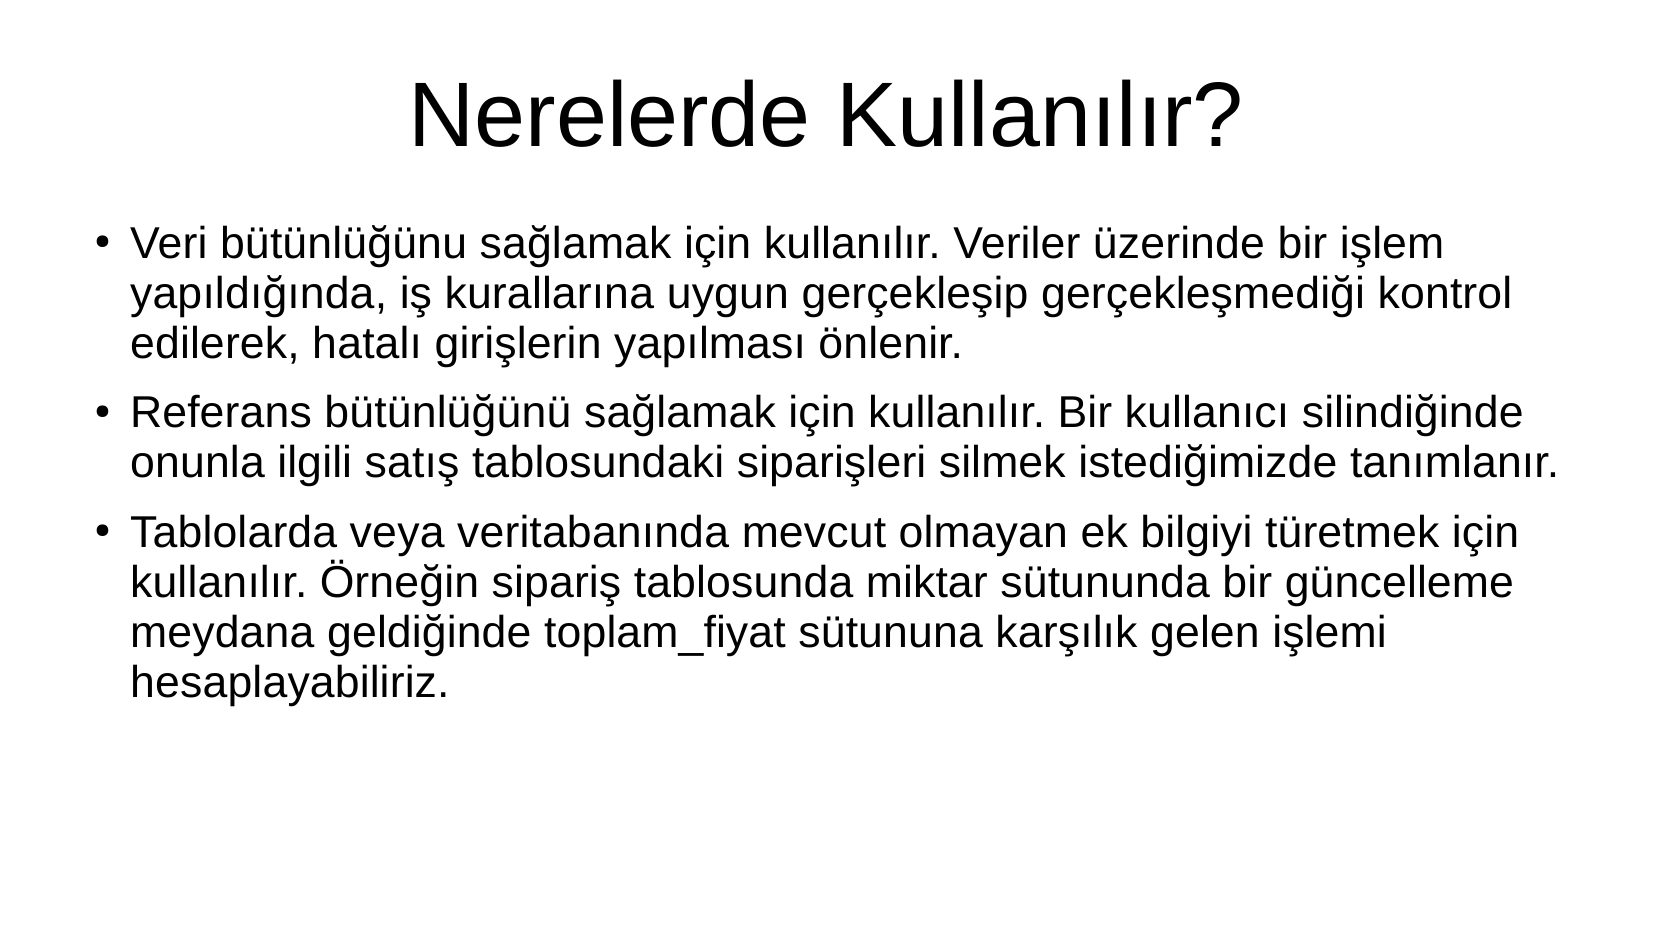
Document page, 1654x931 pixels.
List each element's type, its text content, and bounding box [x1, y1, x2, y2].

list Veri bütünlüğünu sağlamak için kullanılır. Veriler üzerinde bir işlem yapıldığında, iş kurallarına uygun gerçekleşip gerçekleşmediği kontrol edilerek, hatalı girişlerin yapılması önlenir. Referans bütünlüğünü sağlamak için kullanılır. Bir kullanıcı silindiğinde onunla ilgili satış tablosundaki siparişleri silmek istediğimizde tanımlanır. Tablolarda veya veritabanında mevcut olmayan ek bilgiyi türetmek için kullanılır. Örneğin sipariş tablosunda miktar sütununda bir güncelleme meydana geldiğinde toplam_fiyat sütununa karşılık gelen işlemi hesaplayabiliriz. [82, 217, 1571, 758]
title Nerelerde Kullanılır? [82, 37, 1571, 193]
